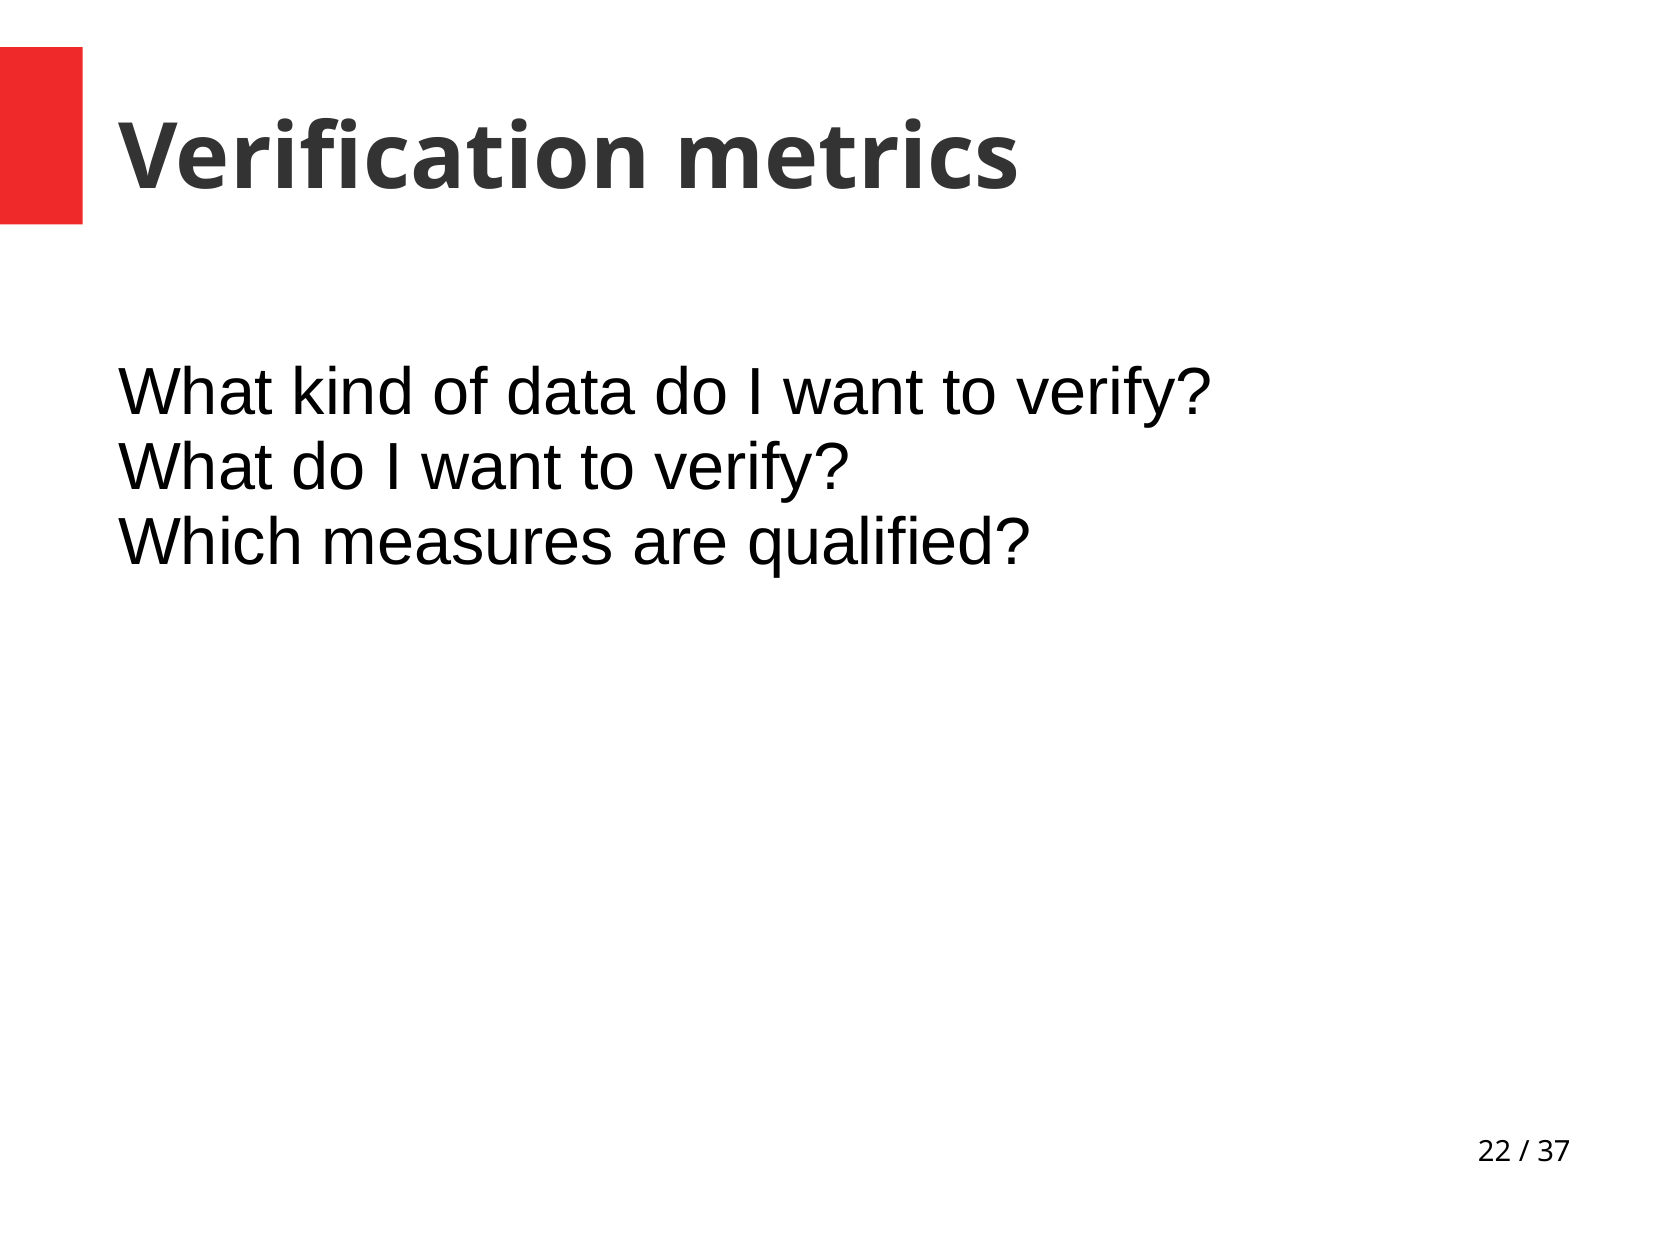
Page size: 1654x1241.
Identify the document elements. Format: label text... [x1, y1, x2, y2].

subtitle What kind of data do I want to verify? What do I want to verify? Which measures are qualified? [118, 354, 1536, 1074]
title Verification metrics [118, 49, 1571, 257]
